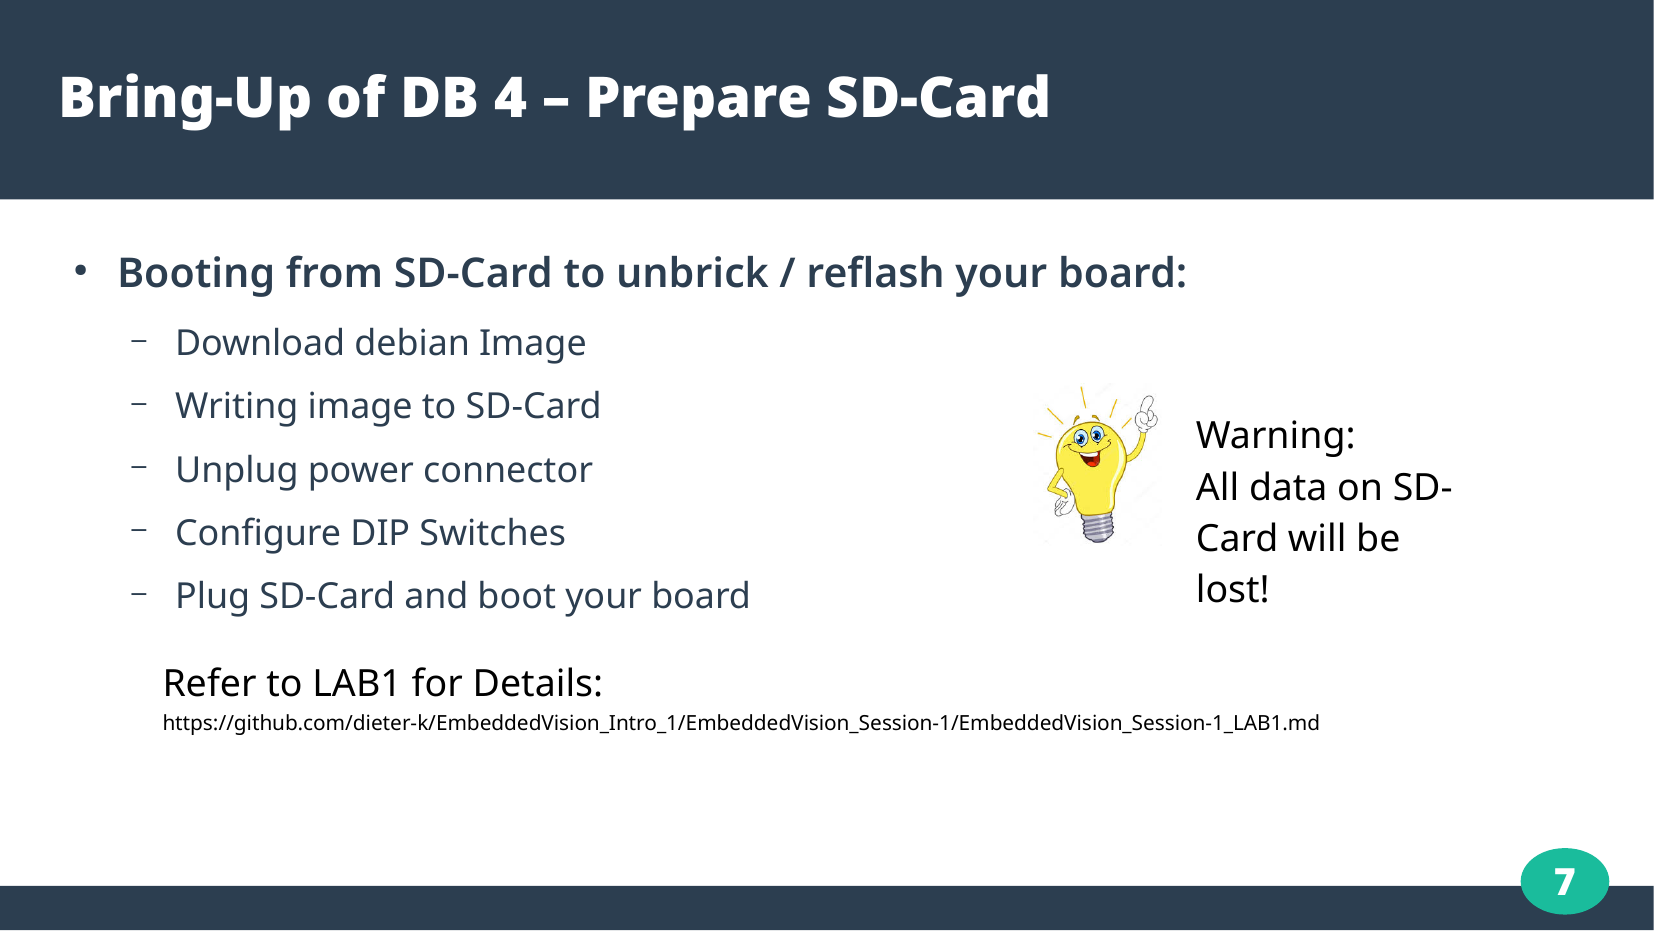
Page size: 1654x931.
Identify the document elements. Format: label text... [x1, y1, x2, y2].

text_box Warning: All data on SD-Card will be lost! [1181, 401, 1477, 591]
text_box Refer to LAB1 for Details: https://github.com/dieter-k/EmbeddedVision_Intro_1/EmbeddedVision_Session-1/EmbeddedVision_Session-1_LAB1.md [147, 649, 1595, 796]
title Bring-Up of DB 4 – Prepare SD-Card [59, 37, 1595, 155]
text_box [29, 620, 1388, 857]
list Booting from SD-Card to unbrick / reflash your board: Download debian Image Writing image to SD-Card Unplug power connector Configure DIP Switches Plug SD-Card and boot your board [59, 243, 1595, 621]
picture [1033, 383, 1162, 546]
